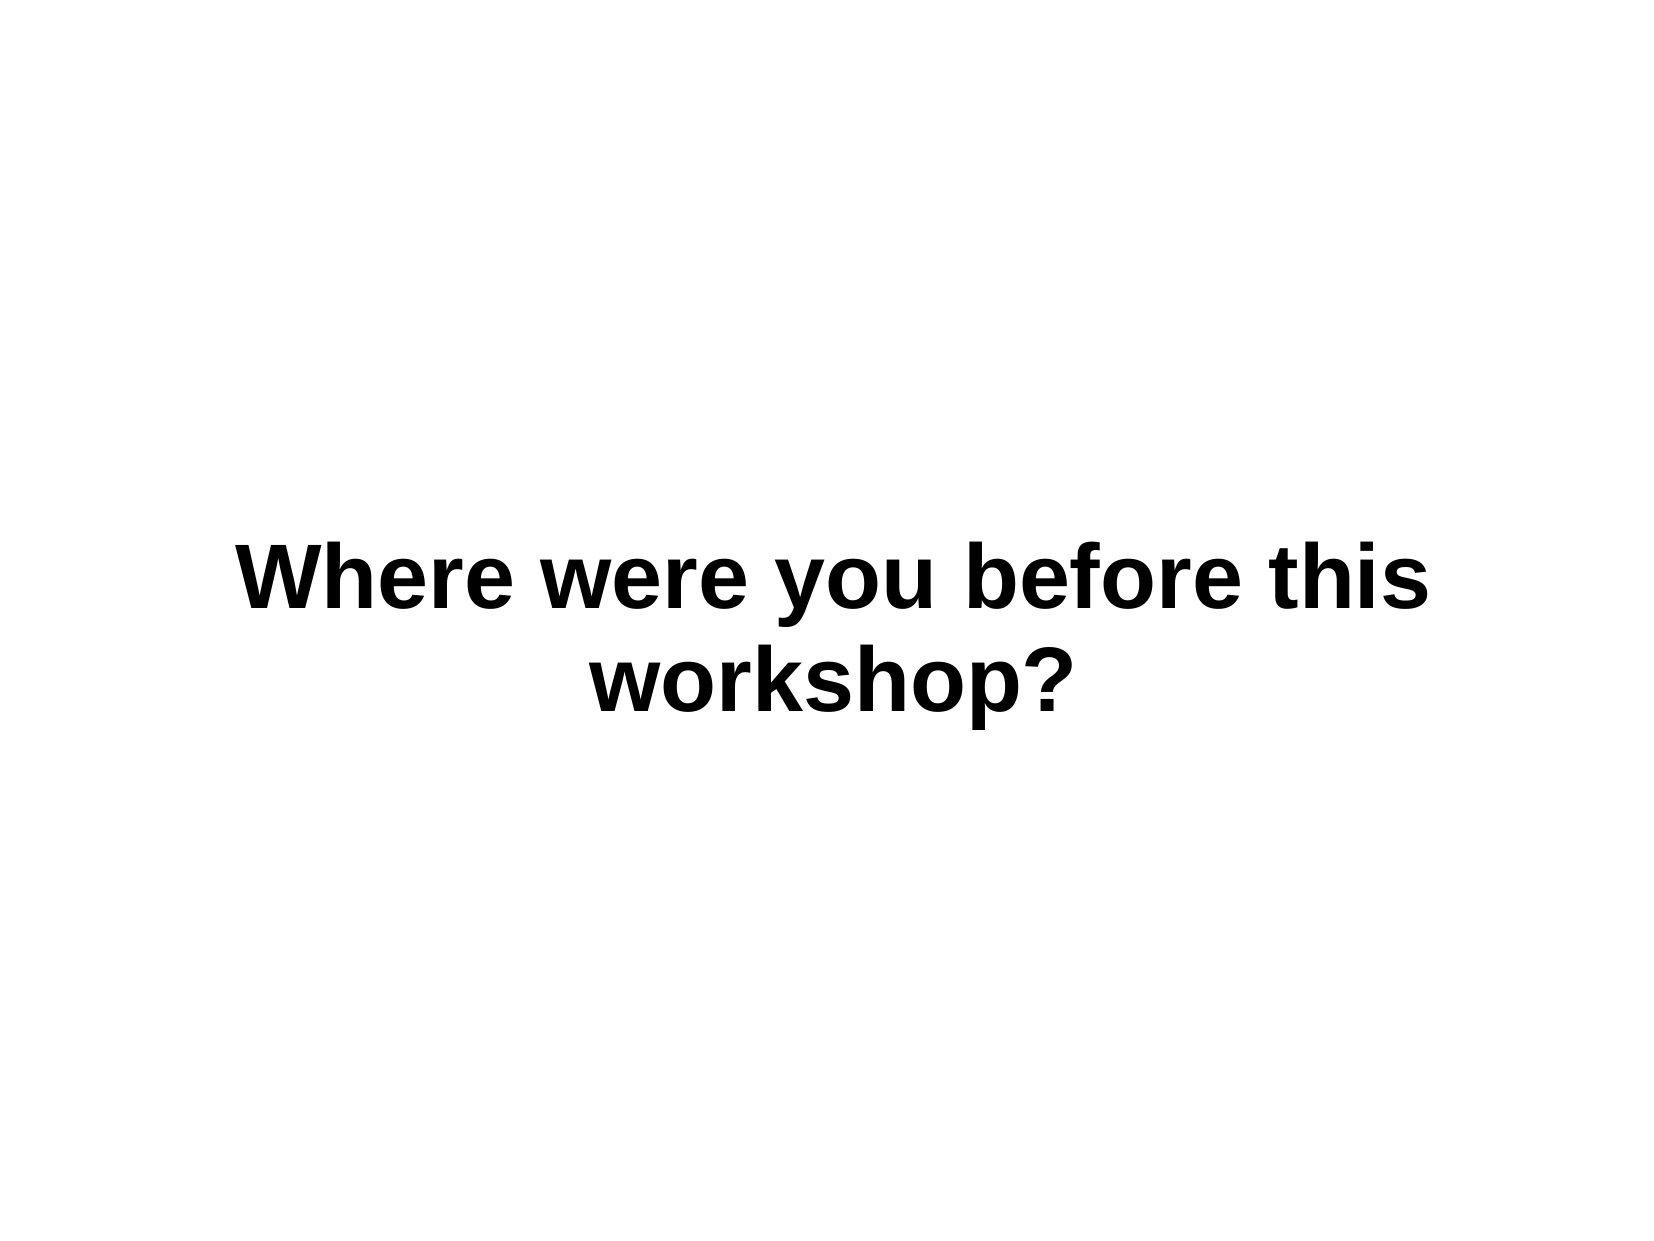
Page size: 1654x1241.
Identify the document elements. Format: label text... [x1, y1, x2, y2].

title Where were you before this workshop? [90, 525, 1579, 733]
